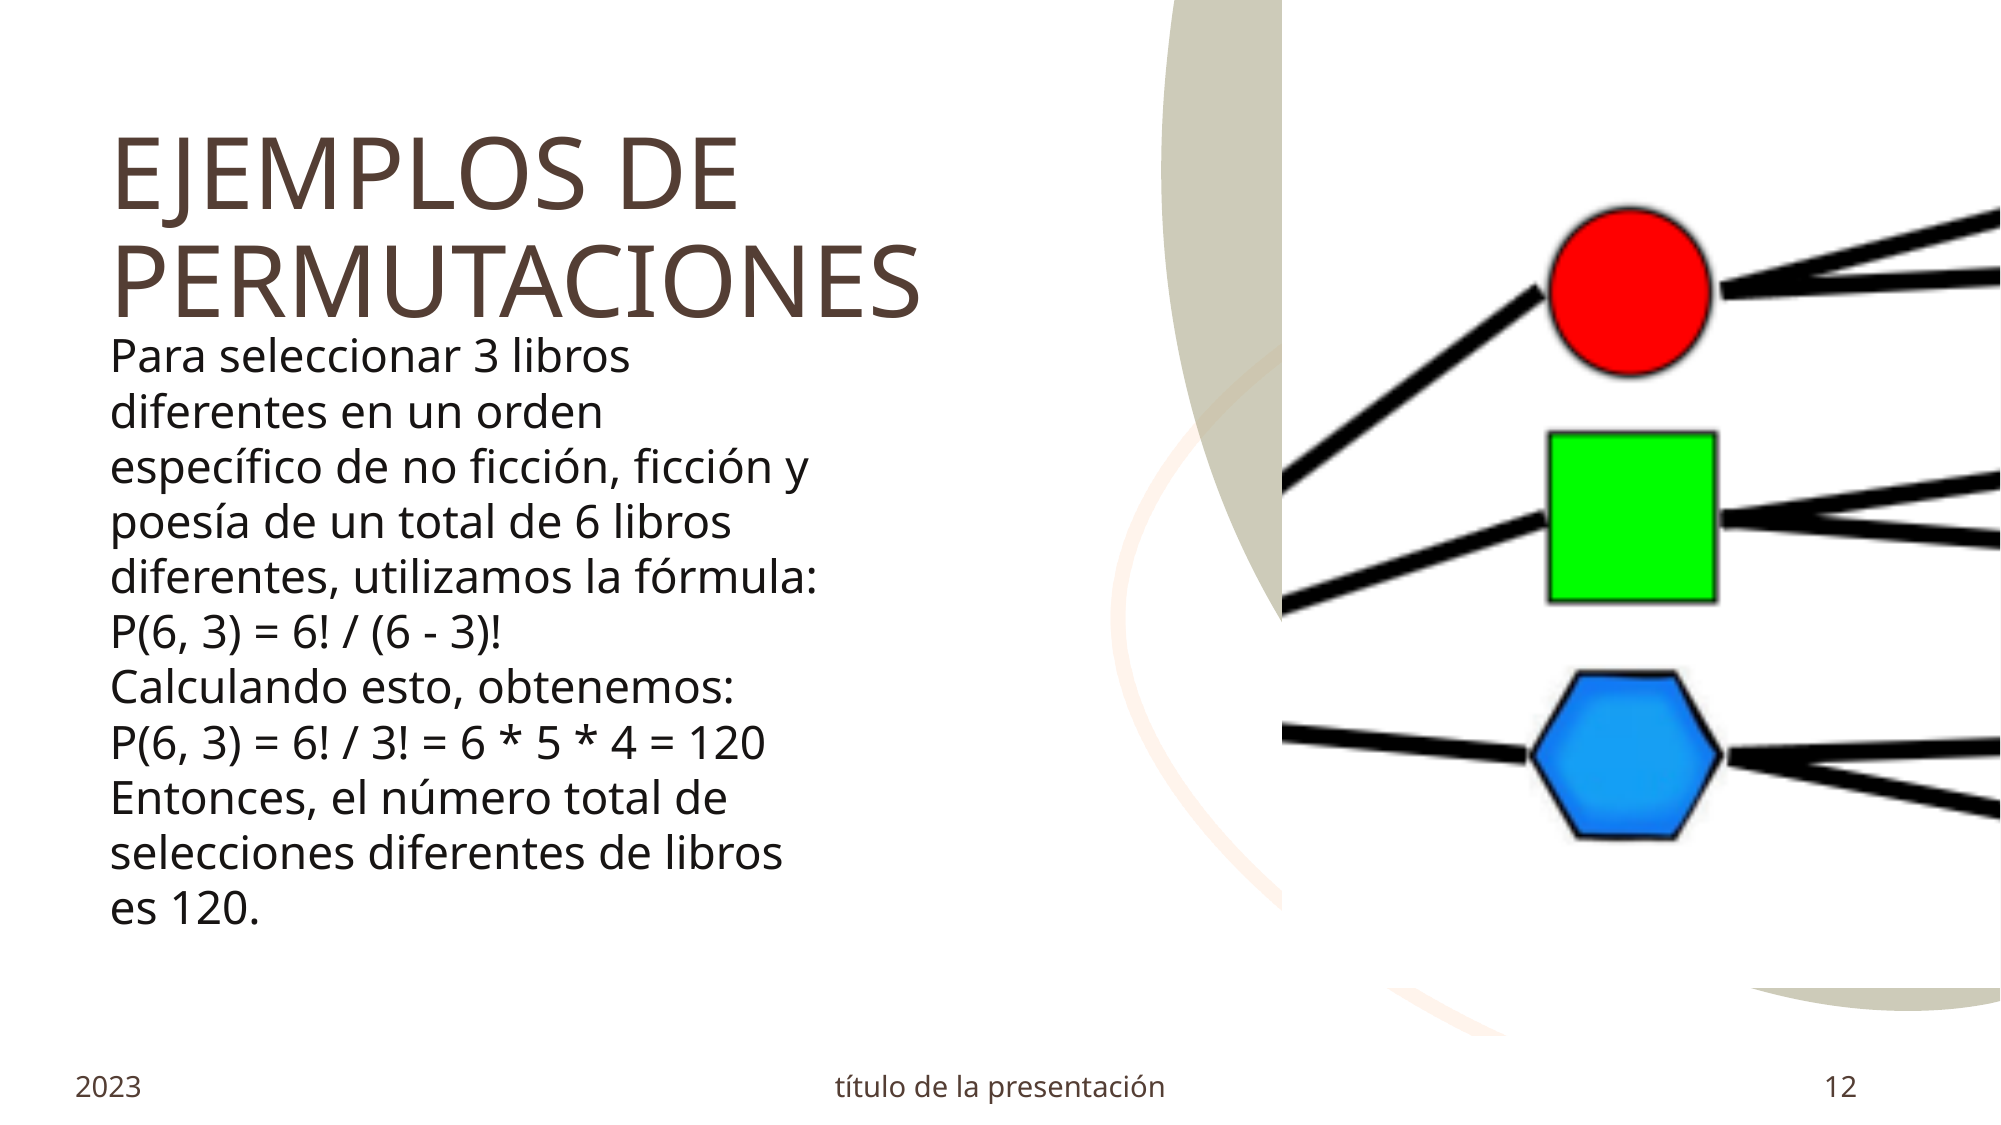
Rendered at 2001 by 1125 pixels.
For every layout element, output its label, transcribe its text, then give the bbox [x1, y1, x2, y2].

footer título de la presentación [718, 1060, 1283, 1112]
list Para seleccionar 3 libros diferentes en un orden específico de no ficción, ficción y poesía de un total de 6 libros diferentes, utilizamos la fórmula: P(6, 3) = 6! / (6 - 3)! Calculando esto, obtenemos: P(6, 3) = 6! / 3! = 6 * 5 * 4 = 120 Entonces, el número total de selecciones diferentes de libros es 120. [94, 319, 845, 988]
title EJEMPLOS DE PERMUTACIONES [94, 115, 1162, 227]
slide_number 12 [1808, 1060, 1971, 1112]
slide_number 2023 [60, 1060, 222, 1112]
picture [1282, 0, 2000, 988]
